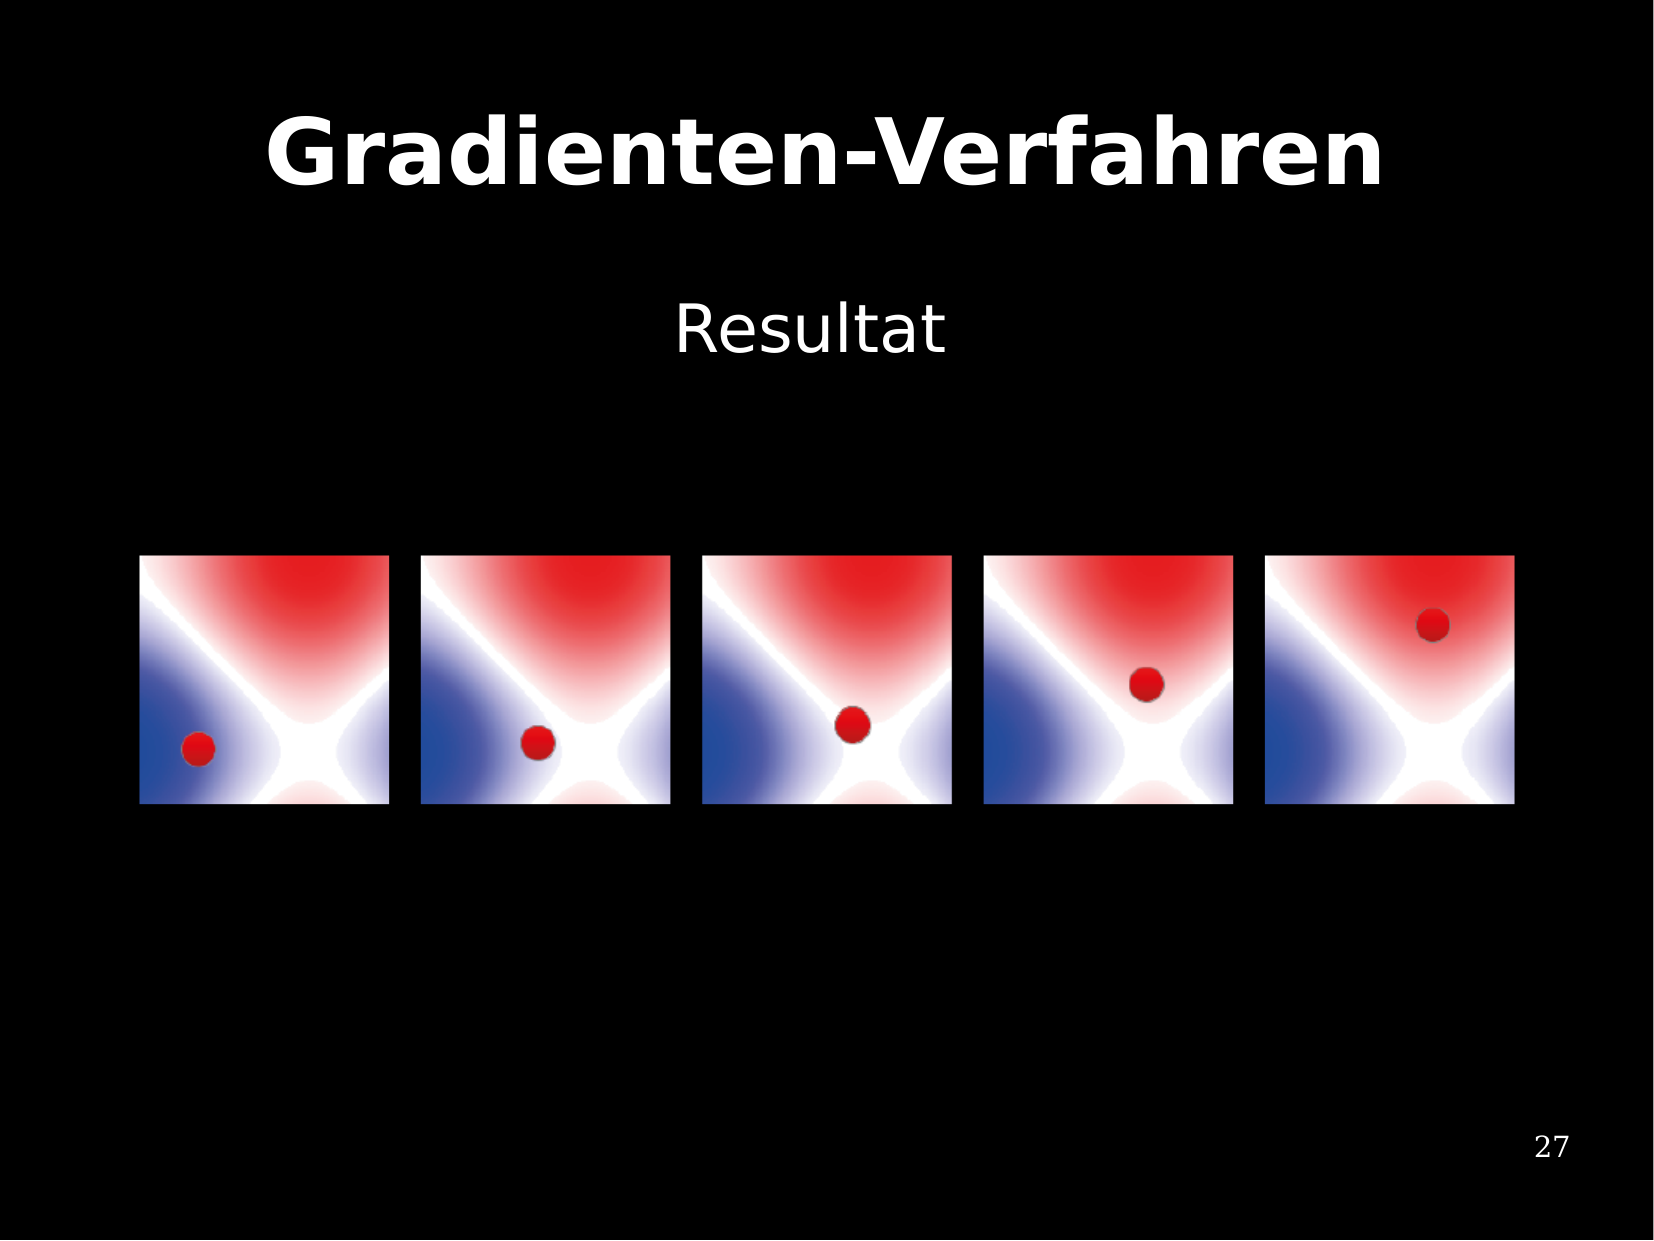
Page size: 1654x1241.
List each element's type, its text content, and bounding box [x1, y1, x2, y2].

list Resultat [82, 290, 1538, 1010]
title Gradienten-Verfahren [82, 49, 1571, 257]
picture [129, 545, 1527, 821]
